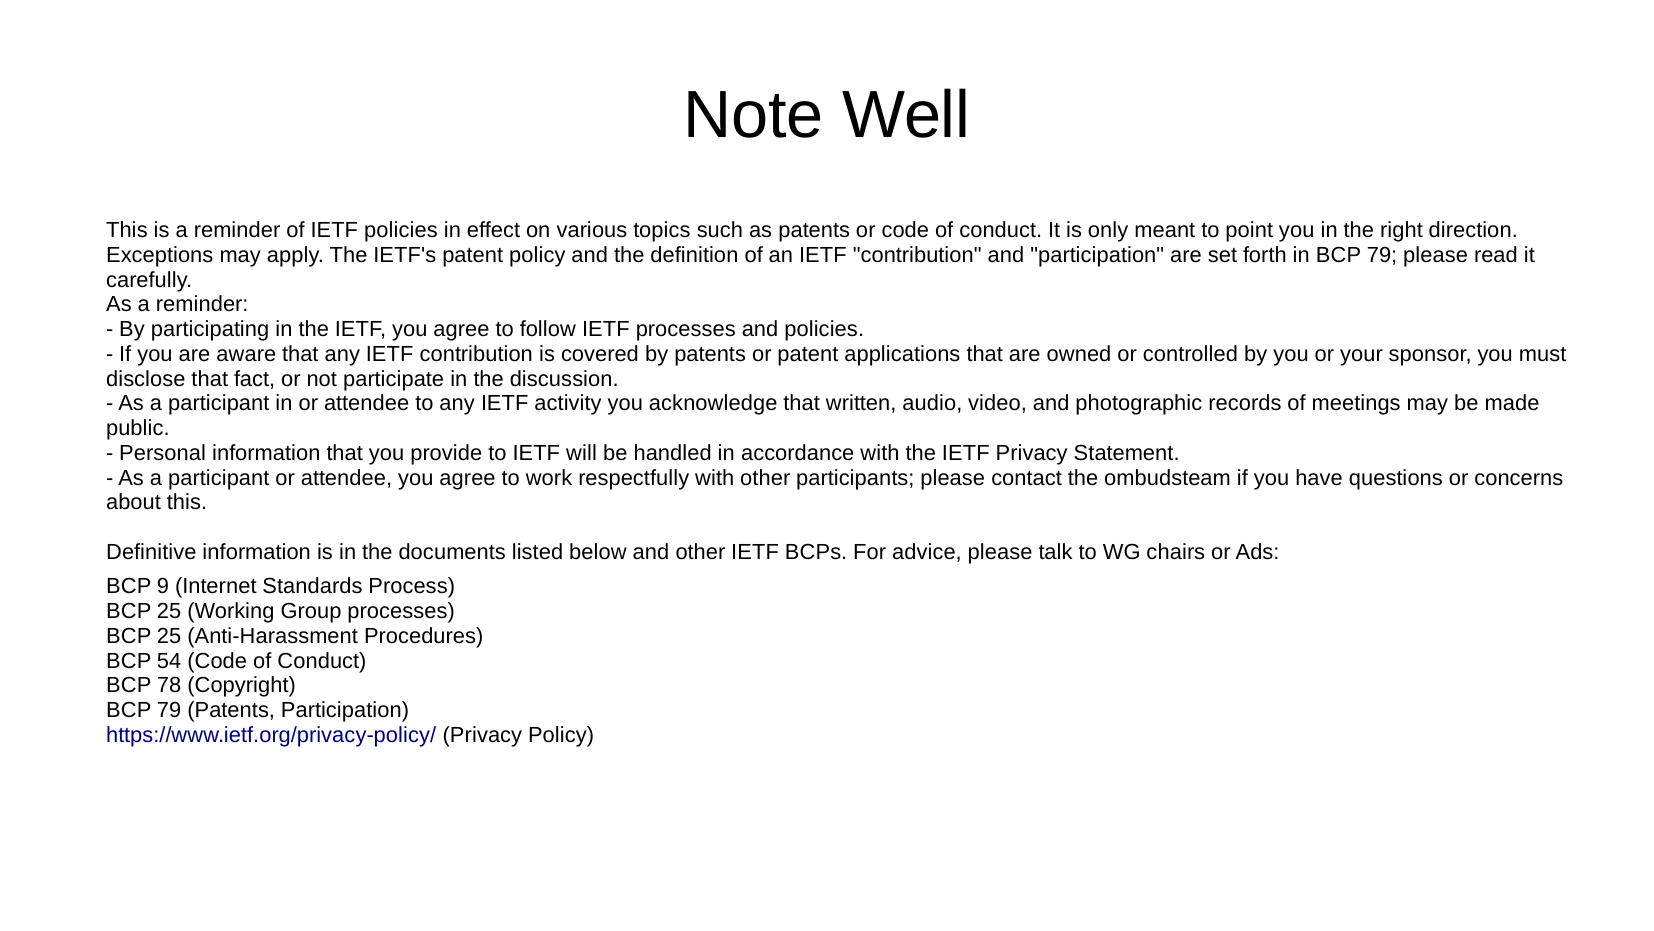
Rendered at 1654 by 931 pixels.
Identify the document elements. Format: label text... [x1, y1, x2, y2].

title Note Well [82, 37, 1571, 193]
list This is a reminder of IETF policies in effect on various topics such as patents or code of conduct. It is only meant to point you in the right direction. Exceptions may apply. The IETF's patent policy and the definition of an IETF "contribution" and "participation" are set forth in BCP 79; please read it carefully. As a reminder: - By participating in the IETF, you agree to follow IETF processes and policies. - If you are aware that any IETF contribution is covered by patents or patent applications that are owned or controlled by you or your sponsor, you must disclose that fact, or not participate in the discussion. - As a participant in or attendee to any IETF activity you acknowledge that written, audio, video, and photographic records of meetings may be made public. - Personal information that you provide to IETF will be handled in accordance with the IETF Privacy Statement. - As a participant or attendee, you agree to work respectfully with other participants; please contact the ombudsteam if you have questions or concerns about this. Definitive information is in the documents listed below and other IETF BCPs. For advice, please talk to WG chairs or Ads: BCP 9 (Internet Standards Process) BCP 25 (Working Group processes) BCP 25 (Anti-Harassment Procedures) BCP 54 (Code of Conduct) BCP 78 (Copyright) BCP 79 (Patents, Participation) https://www.ietf.org/privacy-policy/ (Privacy Policy) [82, 217, 1571, 758]
